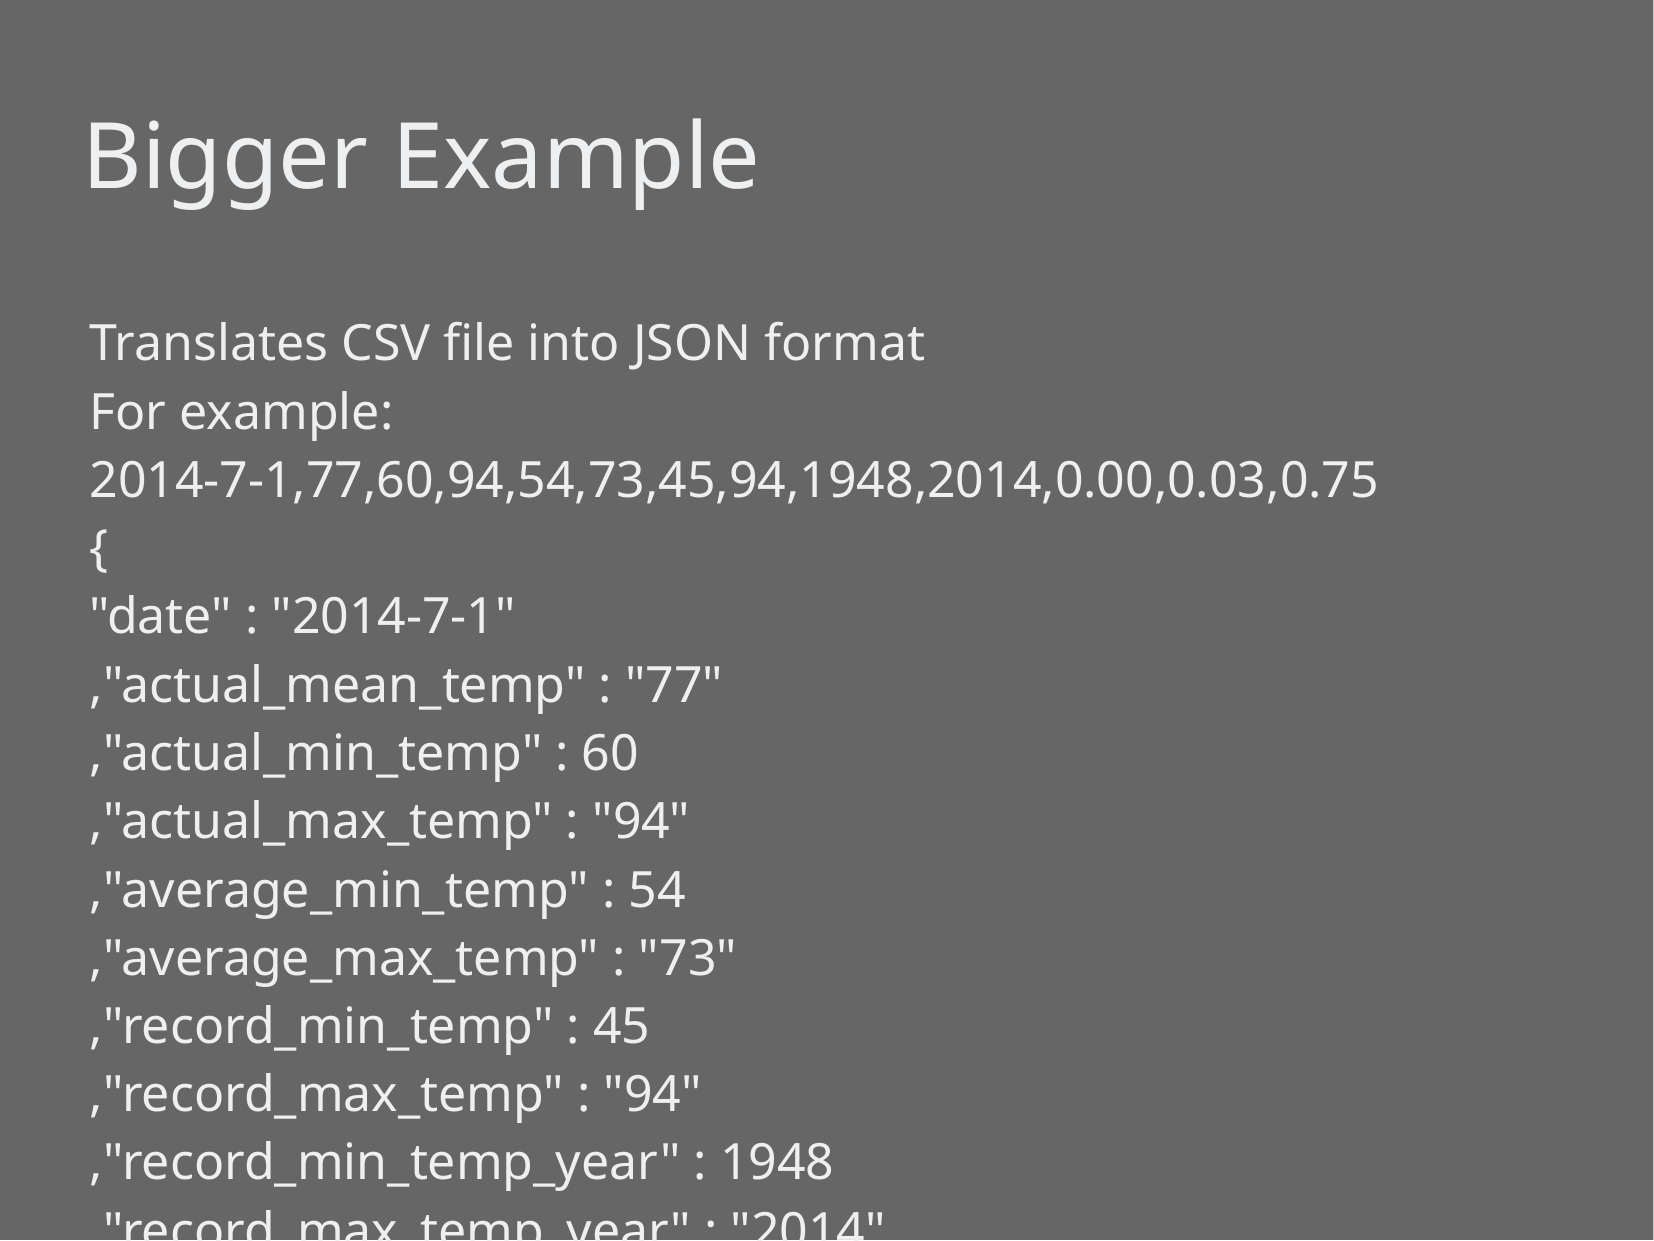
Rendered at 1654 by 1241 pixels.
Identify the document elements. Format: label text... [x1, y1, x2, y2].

title Bigger Example [82, 49, 1571, 257]
text_box Translates CSV file into JSON format For example: 2014-7-1,77,60,94,54,73,45,94,1948,2014,0.00,0.03,0.75 { "date" : "2014-7-1" ,"actual_mean_temp" : "77" ,"actual_min_temp" : 60 ,"actual_max_temp" : "94" ,"average_min_temp" : 54 ,"average_max_temp" : "73" ,"record_min_temp" : 45 ,"record_max_temp" : "94" ,"record_min_temp_year" : 1948 ,"record_max_temp_year" : "2014" ,"actual_precipitation" : 0 ,"average_precipitation" : "0.03" ,"record_precipitation" : 0 } [75, 300, 1576, 1241]
